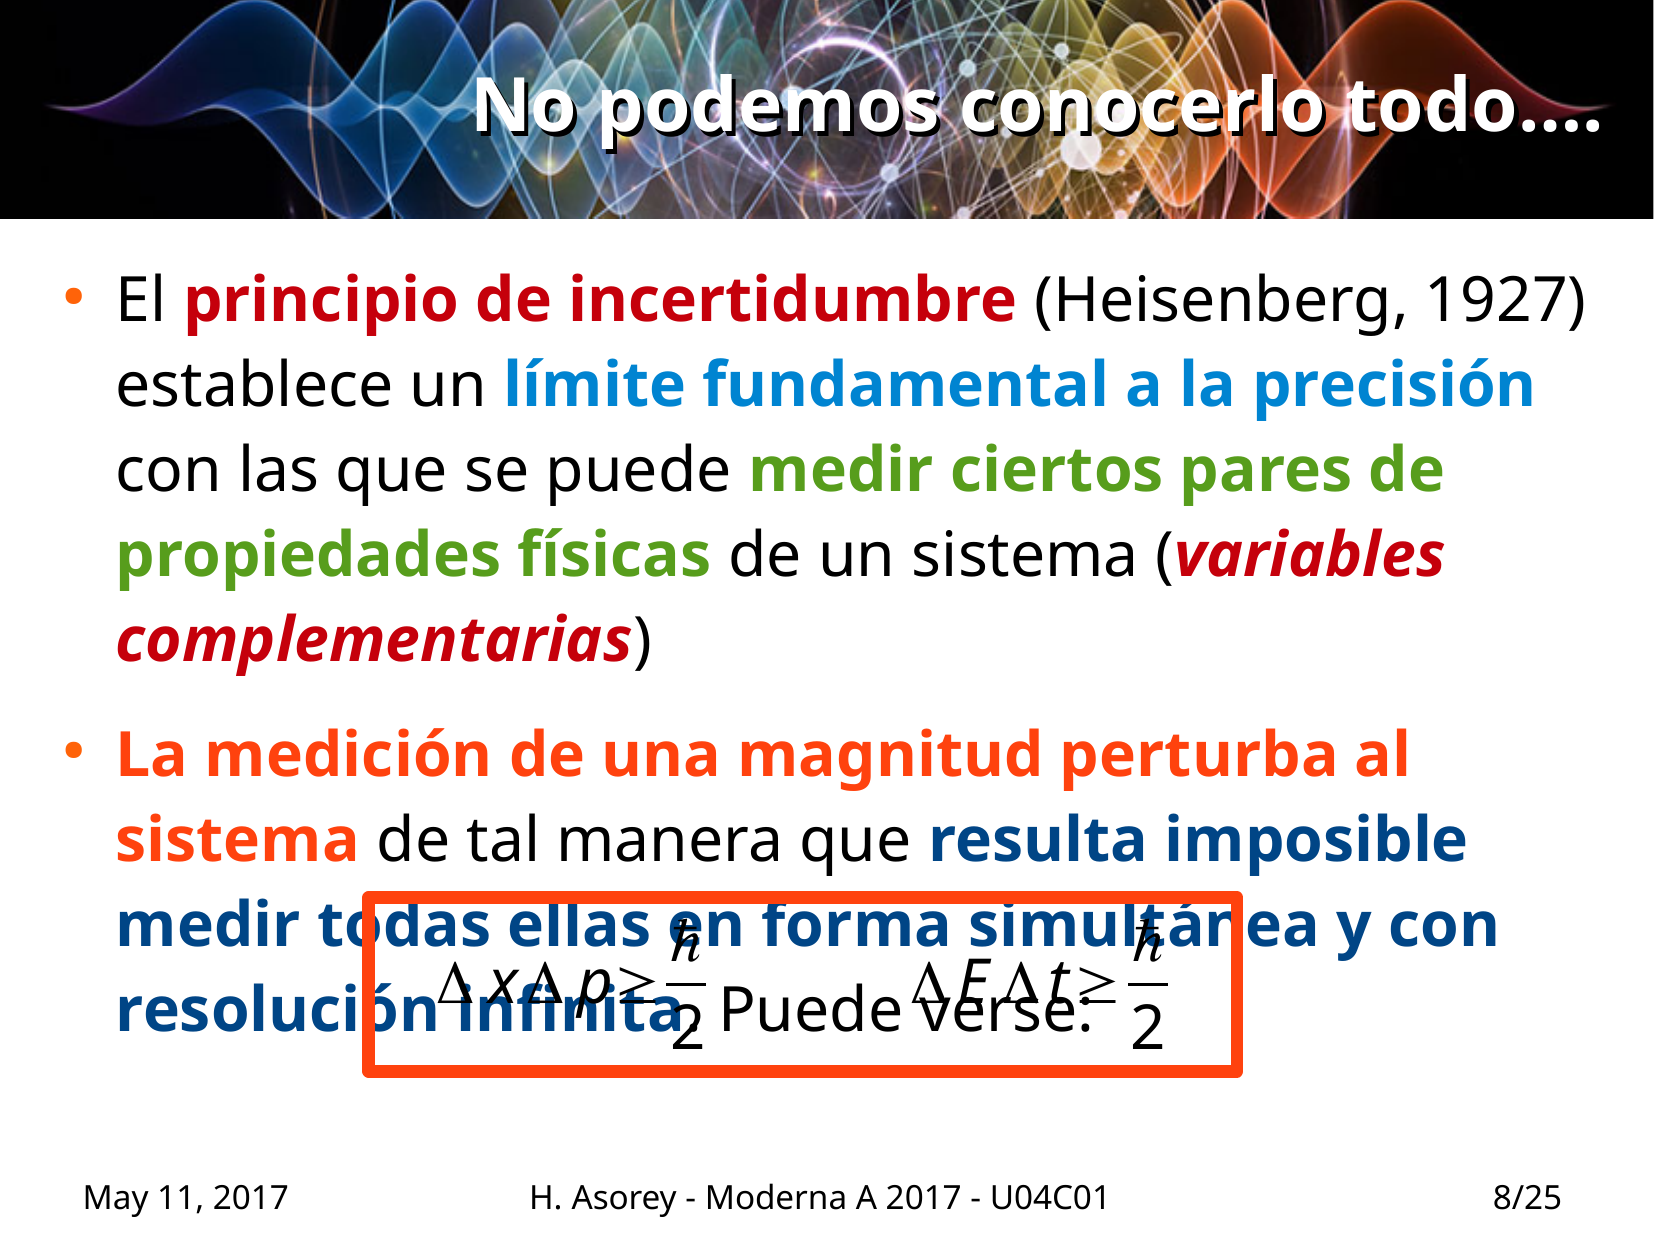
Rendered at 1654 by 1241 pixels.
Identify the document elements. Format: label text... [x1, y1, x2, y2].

chart [375, 903, 1231, 1066]
picture [0, 0, 1654, 219]
title No podemos conocerlo todo…. [45, 15, 1606, 191]
list El principio de incertidumbre (Heisenberg, 1927) establece un límite fundamental a la precisión con las que se puede medir ciertos pares de propiedades físicas de un sistema (variables complementarias) La medición de una magnitud perturba al sistema de tal manera que resulta imposible medir todas ellas en forma simultánea y con resolución infinita. Puede verse: [45, 255, 1606, 1156]
